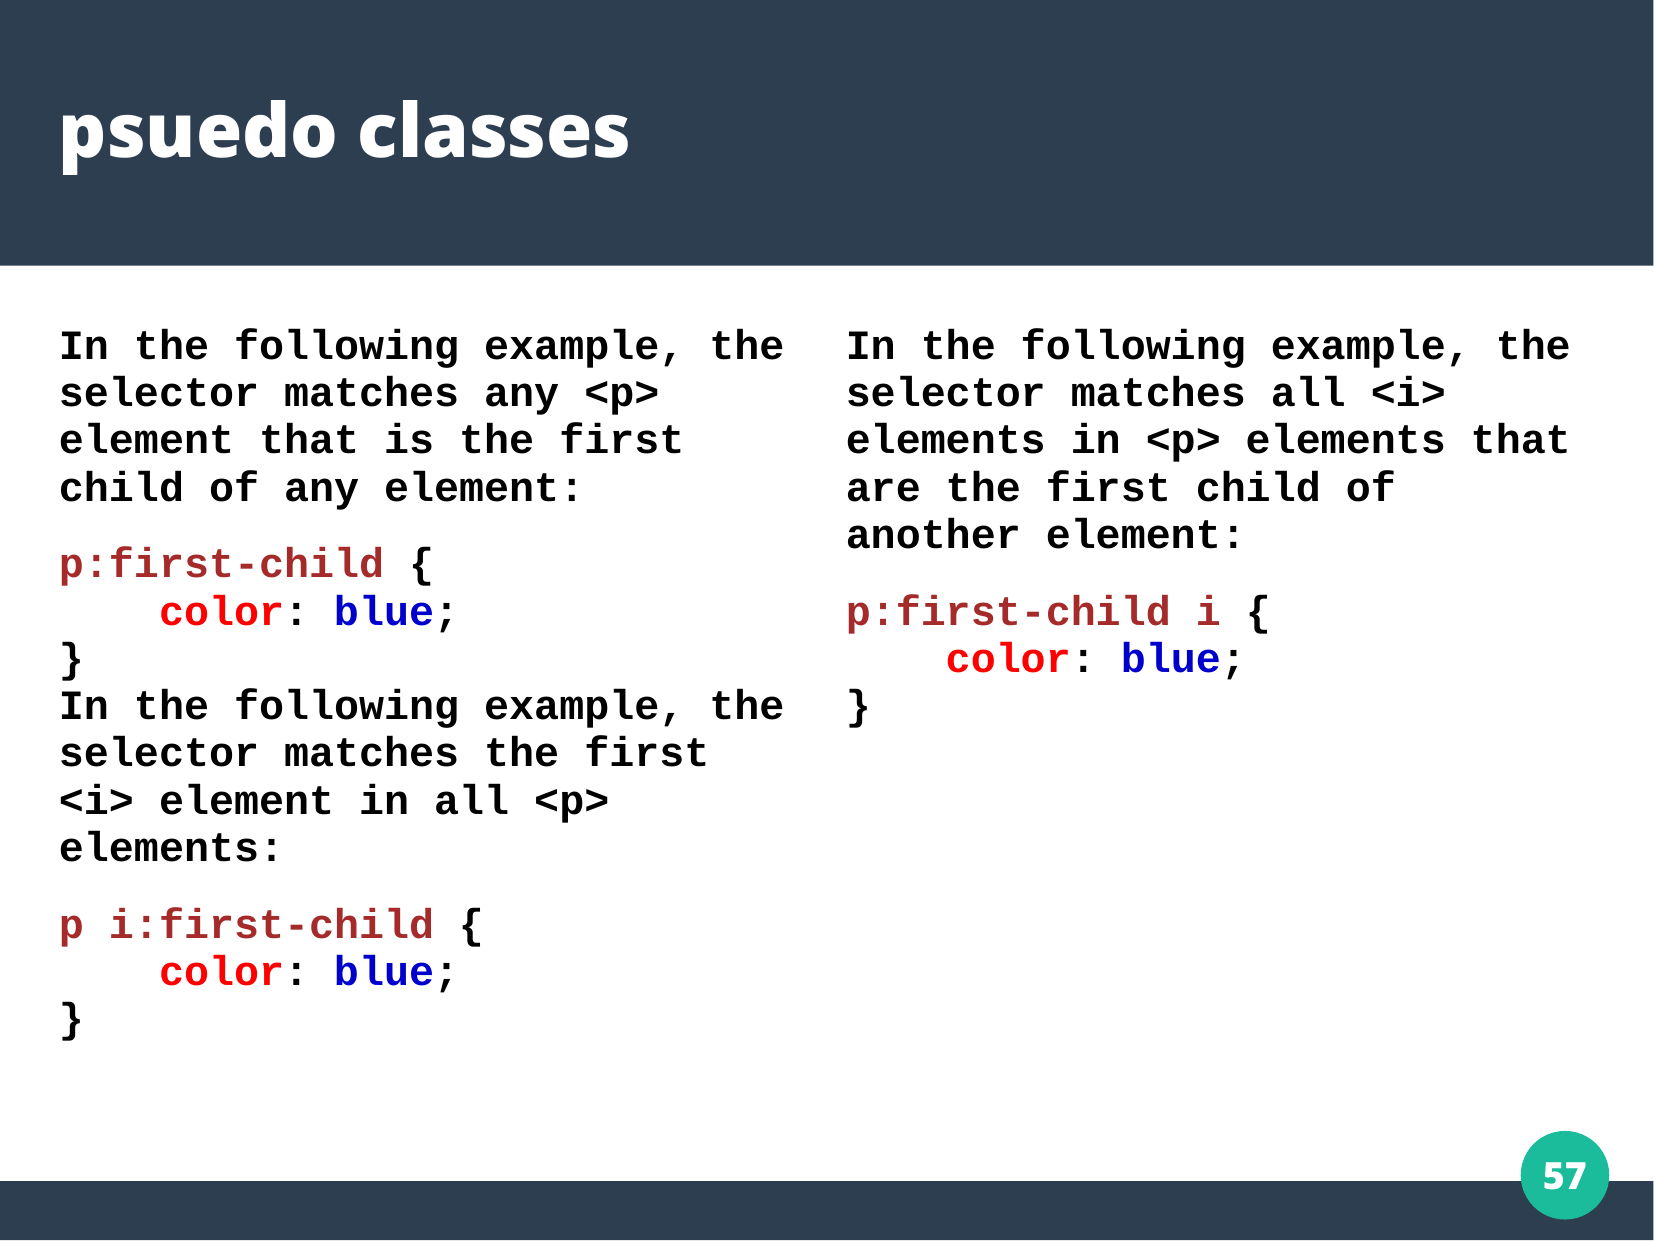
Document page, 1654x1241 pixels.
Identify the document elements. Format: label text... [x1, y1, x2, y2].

title psuedo classes [59, 49, 1595, 207]
list In the following example, the selector matches any <p> element that is the first child of any element: p:first-child { color: blue; } In the following example, the selector matches the first <i> element in all <p> elements: p i:first-child { color: blue; } [59, 324, 809, 1152]
list In the following example, the selector matches all <i> elements in <p> elements that are the first child of another element: p:first-child i { color: blue; } [845, 324, 1596, 1152]
